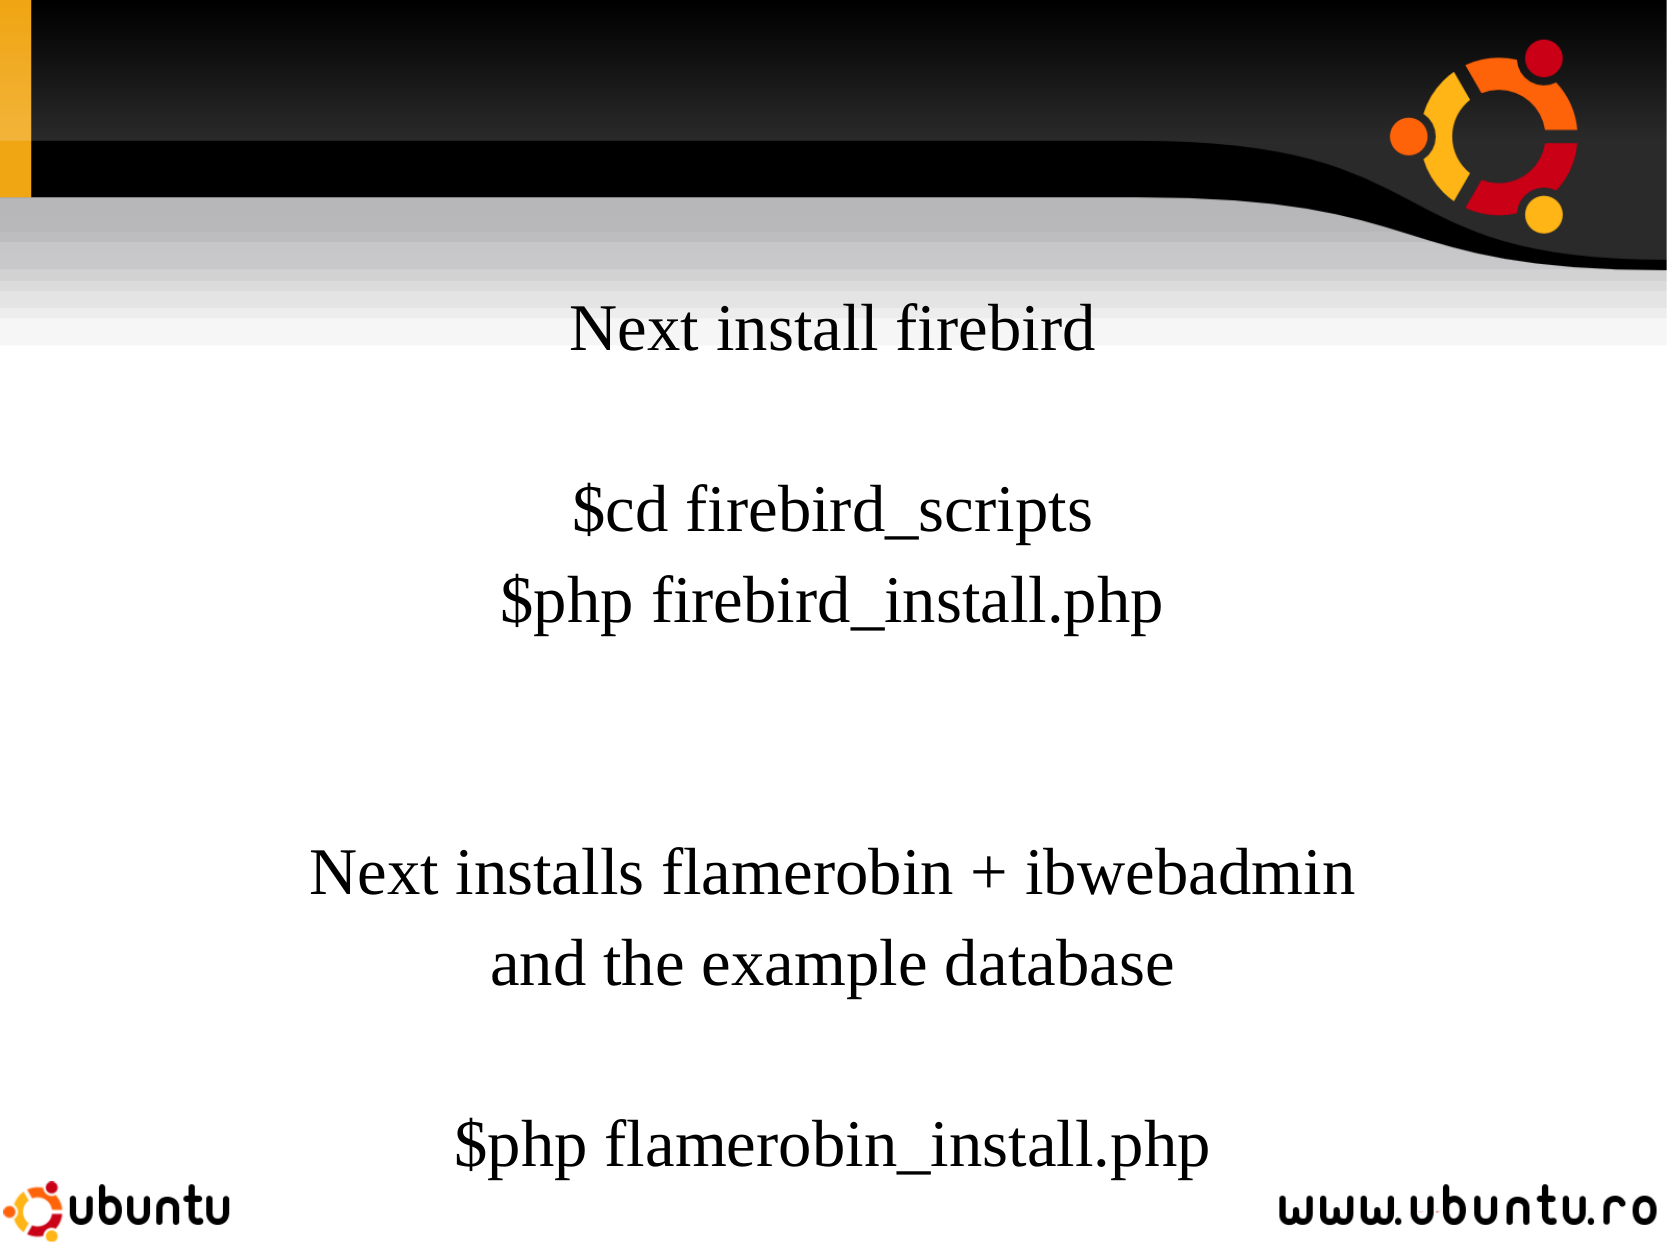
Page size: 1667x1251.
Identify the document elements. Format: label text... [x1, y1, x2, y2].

picture [0, 0, 1667, 1251]
subtitle Next install firebird $cd firebird_scripts $php firebird_install.php Next installs flamerobin + ibwebadmin and the example database $php flamerobin_install.php [125, 261, 1542, 1211]
